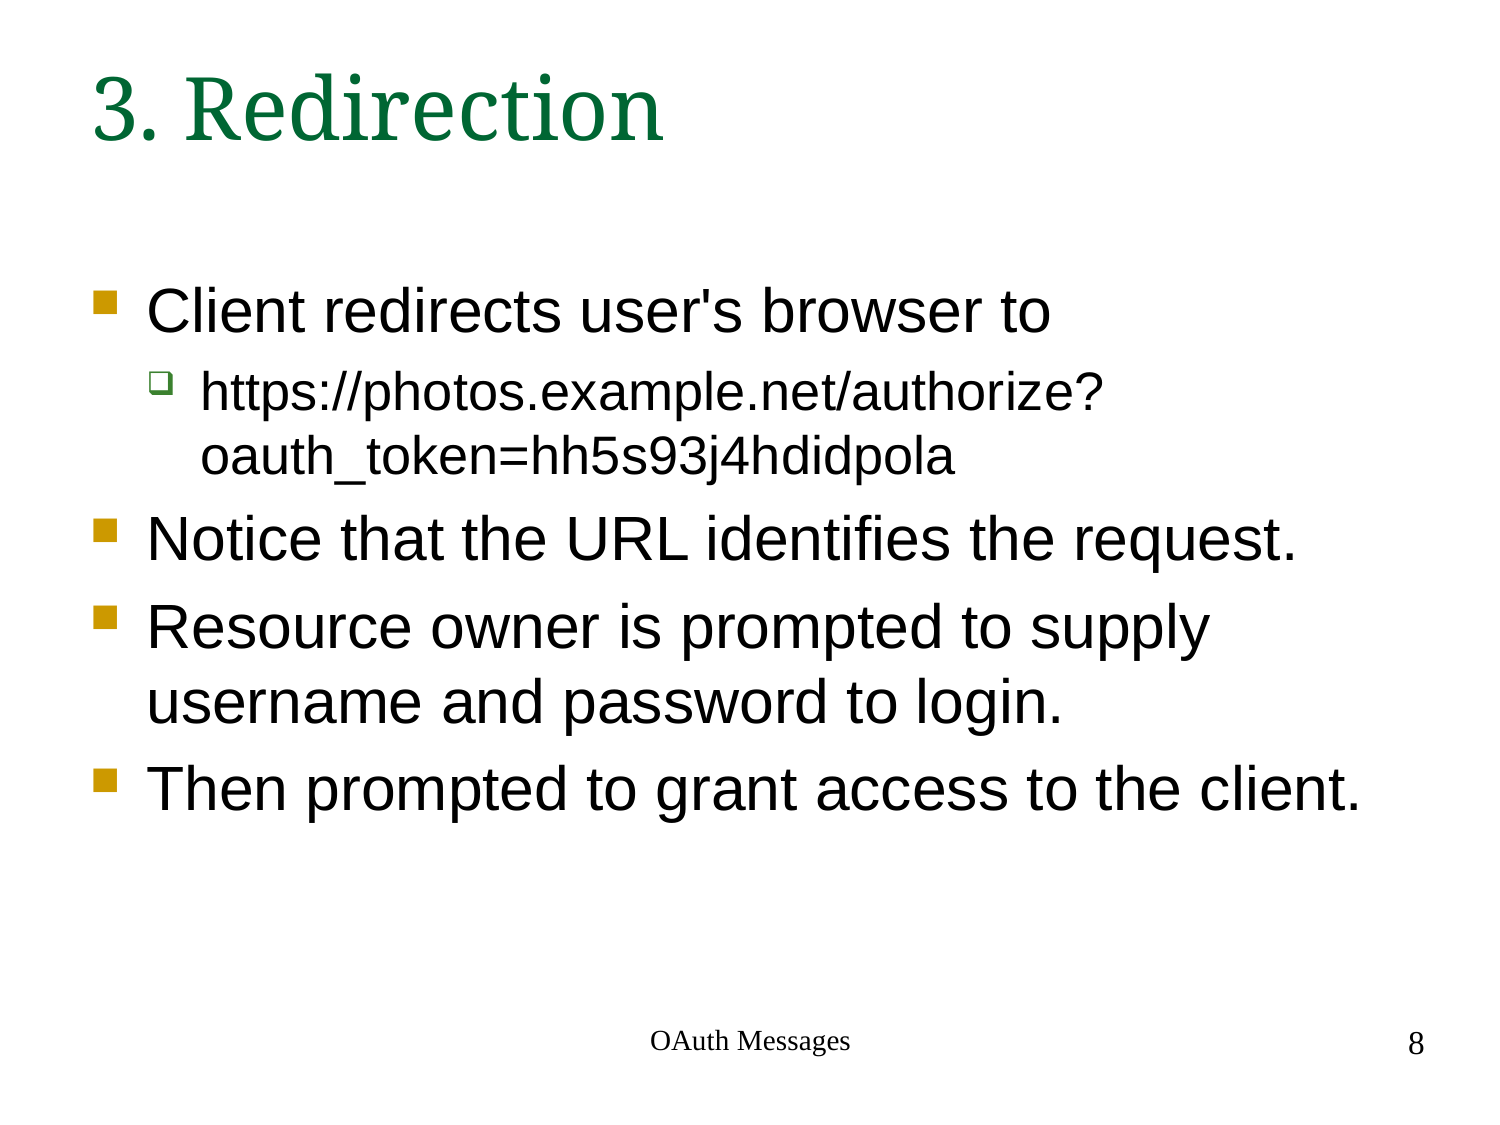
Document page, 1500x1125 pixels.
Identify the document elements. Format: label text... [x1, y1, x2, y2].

list Client redirects user's browser to https://photos.example.net/authorize?oauth_token=hh5s93j4hdidpola Notice that the URL identifies the request. Resource owner is prompted to supply username and password to login. Then prompted to grant access to the client. [75, 262, 1425, 1006]
title 3. Redirection [75, 45, 1425, 233]
